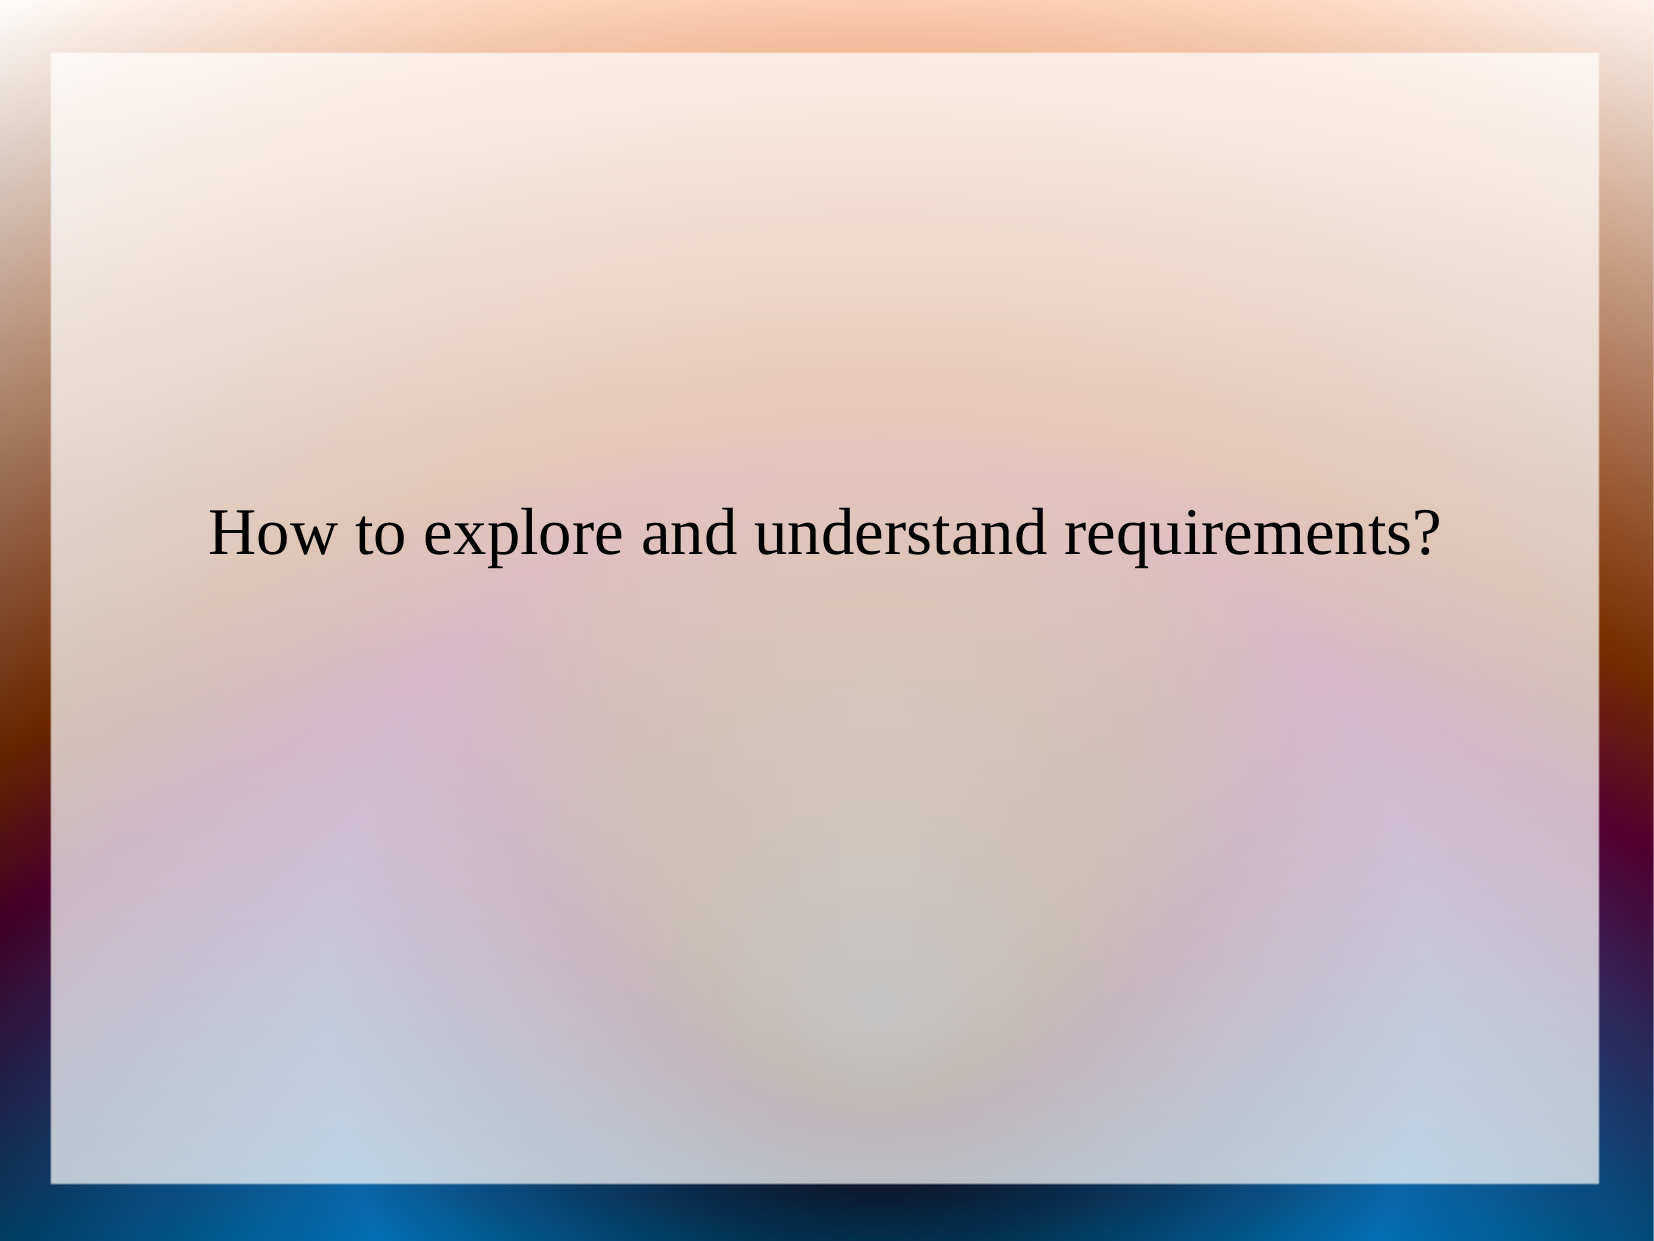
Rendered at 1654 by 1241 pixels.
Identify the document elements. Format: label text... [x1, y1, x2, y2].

subtitle How to explore and understand requirements? [82, 55, 1571, 1010]
picture [0, 0, 1654, 1241]
